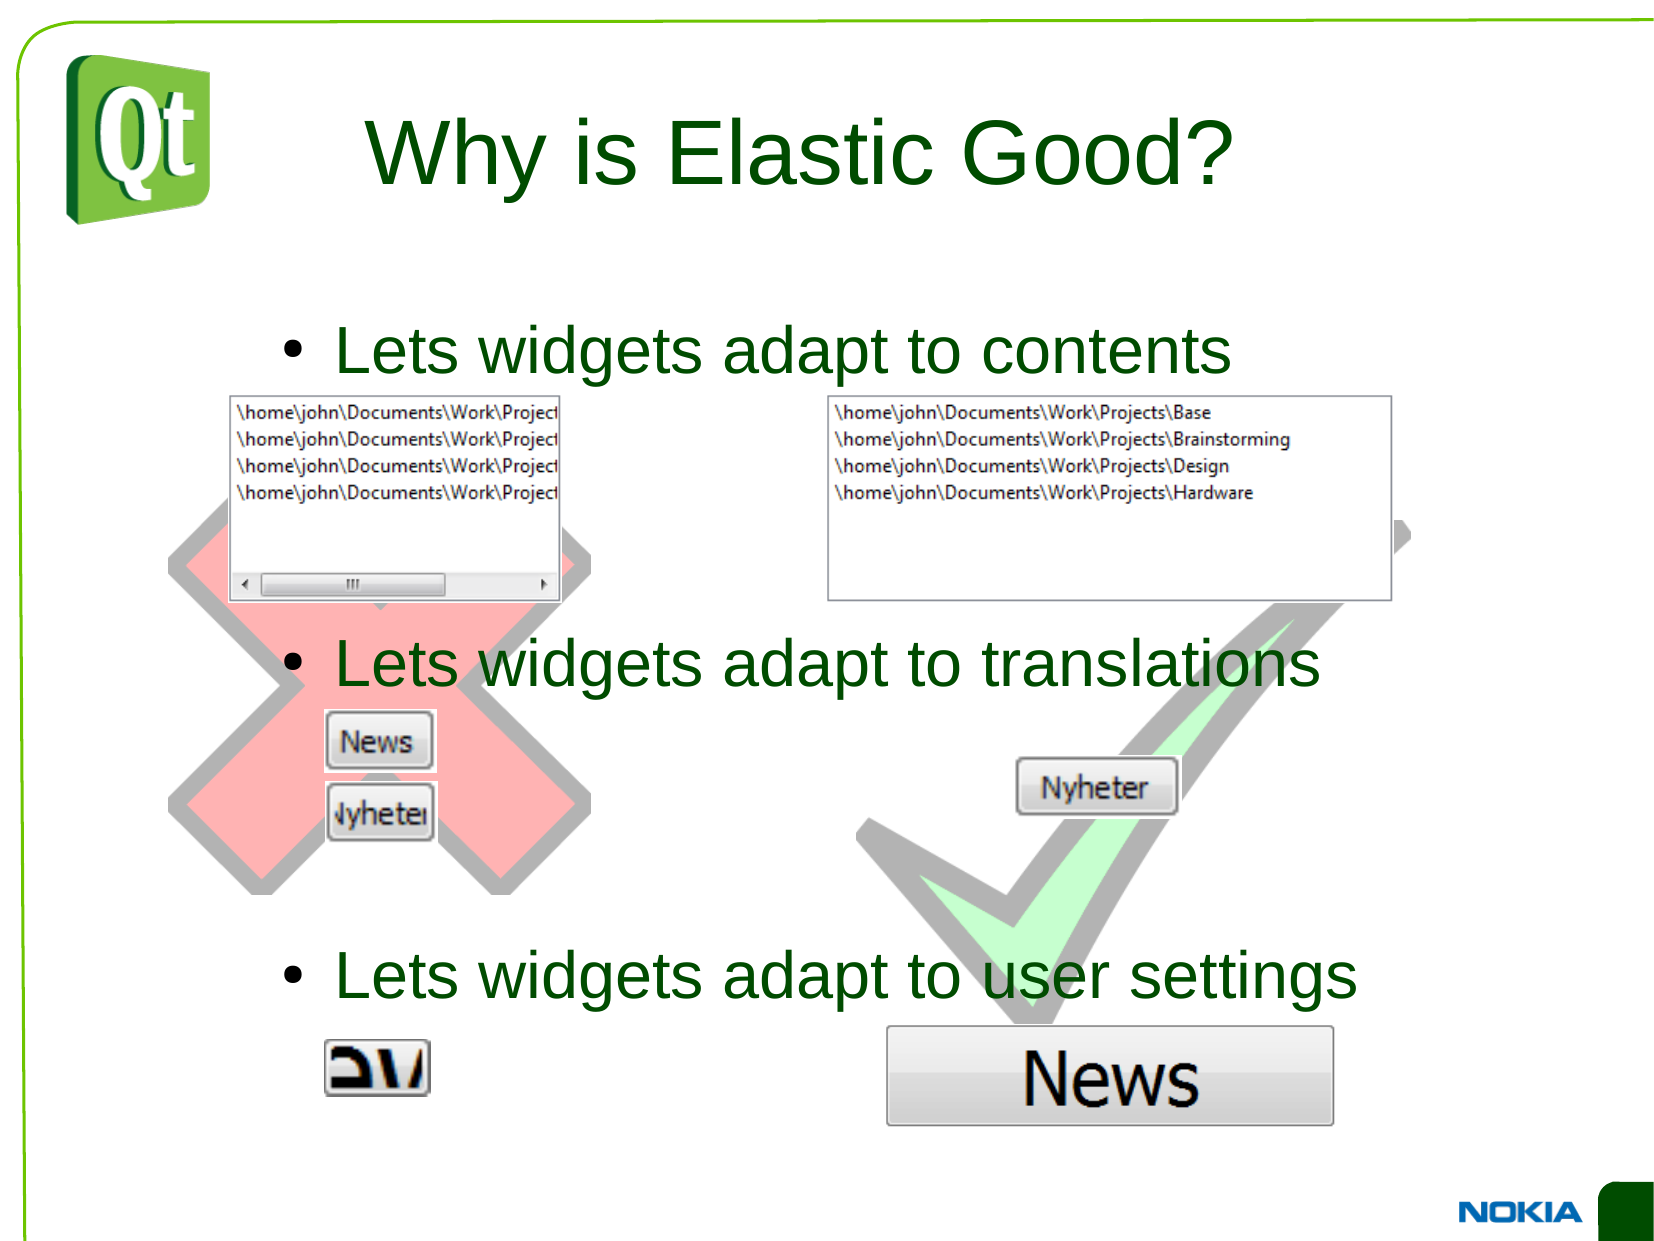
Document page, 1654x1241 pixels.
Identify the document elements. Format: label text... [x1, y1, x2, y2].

picture [325, 781, 438, 845]
picture [826, 394, 1394, 603]
picture [1014, 755, 1182, 819]
list Lets widgets adapt to contents Lets widgets adapt to translations Lets widgets adapt to user settings [263, 312, 1582, 1076]
picture [168, 394, 562, 895]
picture [885, 1024, 1336, 1128]
title Why is Elastic Good? [263, 49, 1339, 257]
picture [1459, 1201, 1583, 1223]
picture [66, 55, 210, 225]
picture [324, 1039, 431, 1097]
picture [324, 709, 437, 773]
